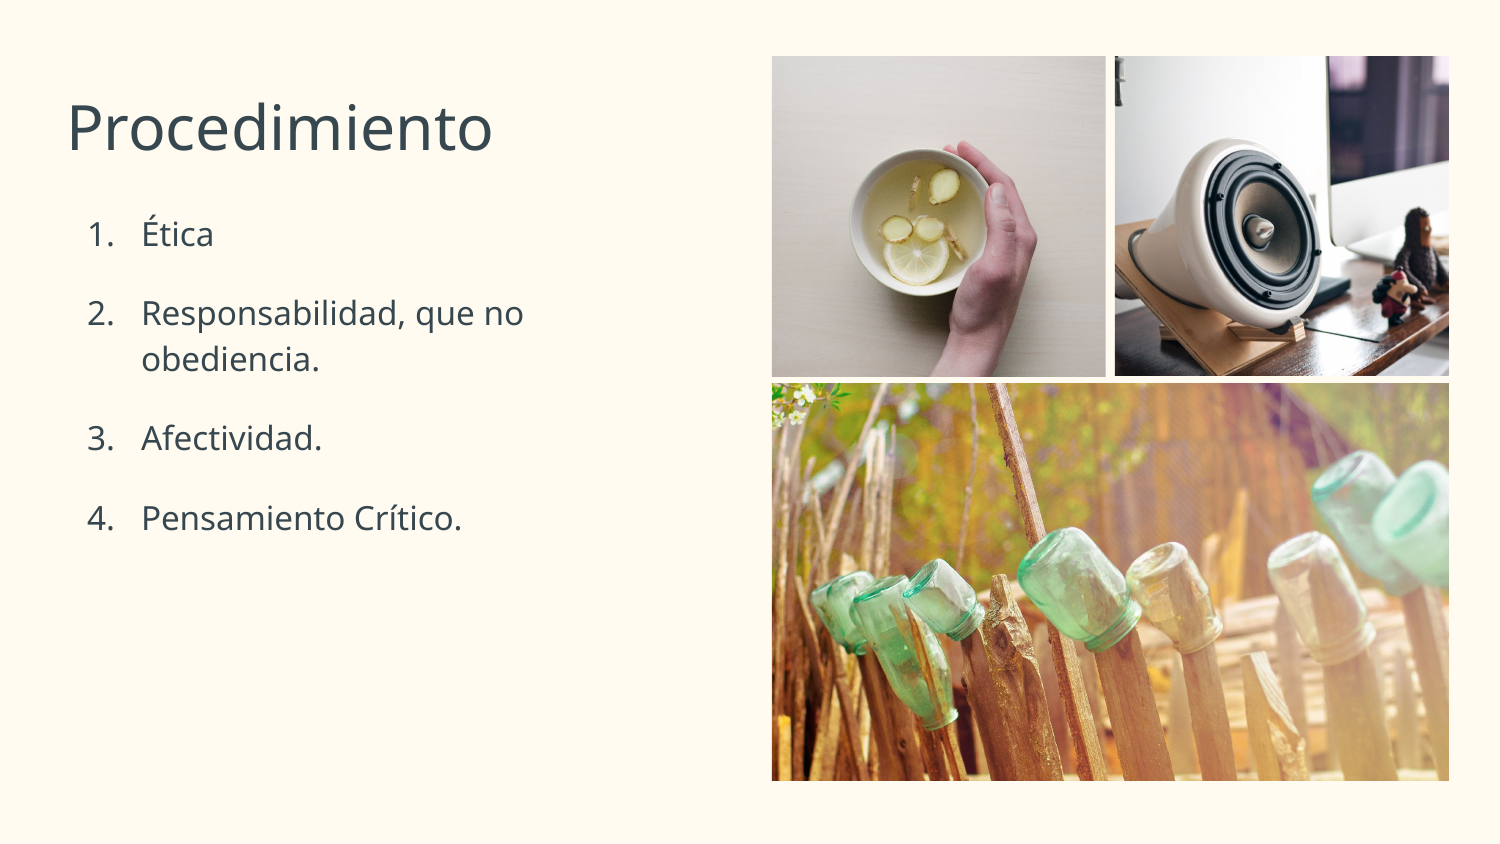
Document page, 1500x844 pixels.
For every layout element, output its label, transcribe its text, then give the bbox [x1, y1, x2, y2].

picture [771, 383, 1449, 781]
picture [771, 56, 1106, 377]
list Ética Responsabilidad, que no obediencia. Afectividad. Pensamiento Crítico. [51, 192, 708, 750]
picture [1114, 56, 1449, 376]
title Procedimiento [51, 72, 771, 174]
title Procedimiento [1106, 72, 1114, 174]
